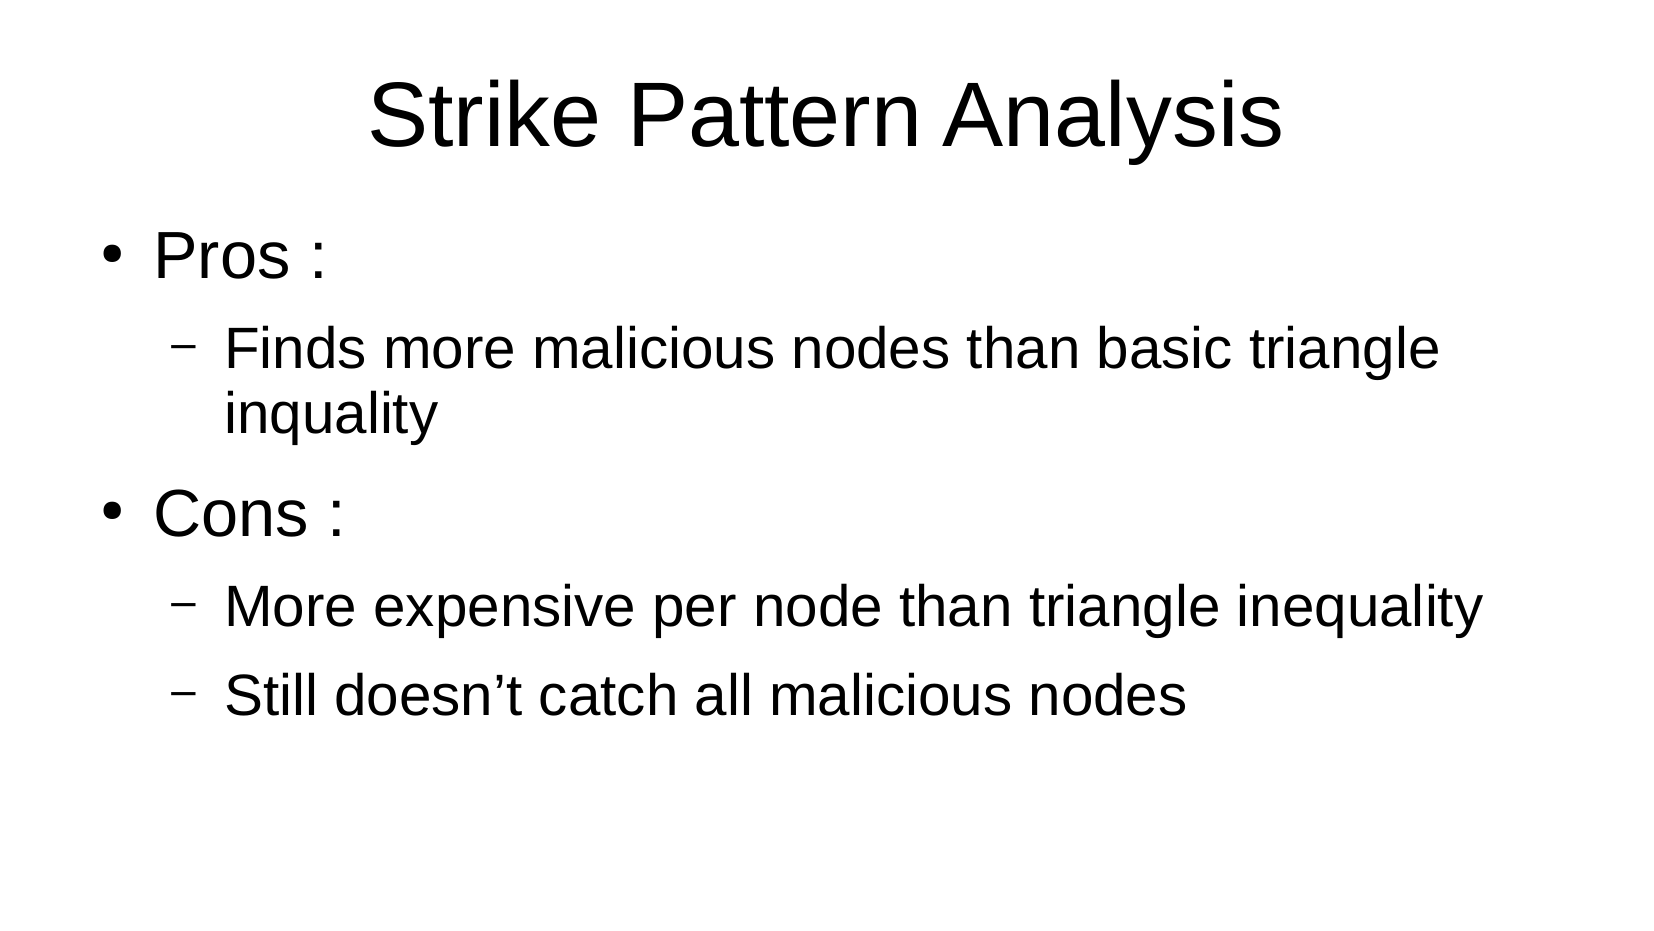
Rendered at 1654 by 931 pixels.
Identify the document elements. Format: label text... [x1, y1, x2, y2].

list Pros : Finds more malicious nodes than basic triangle inquality Cons : More expensive per node than triangle inequality Still doesn’t catch all malicious nodes [82, 217, 1571, 758]
title Strike Pattern Analysis [82, 37, 1571, 193]
